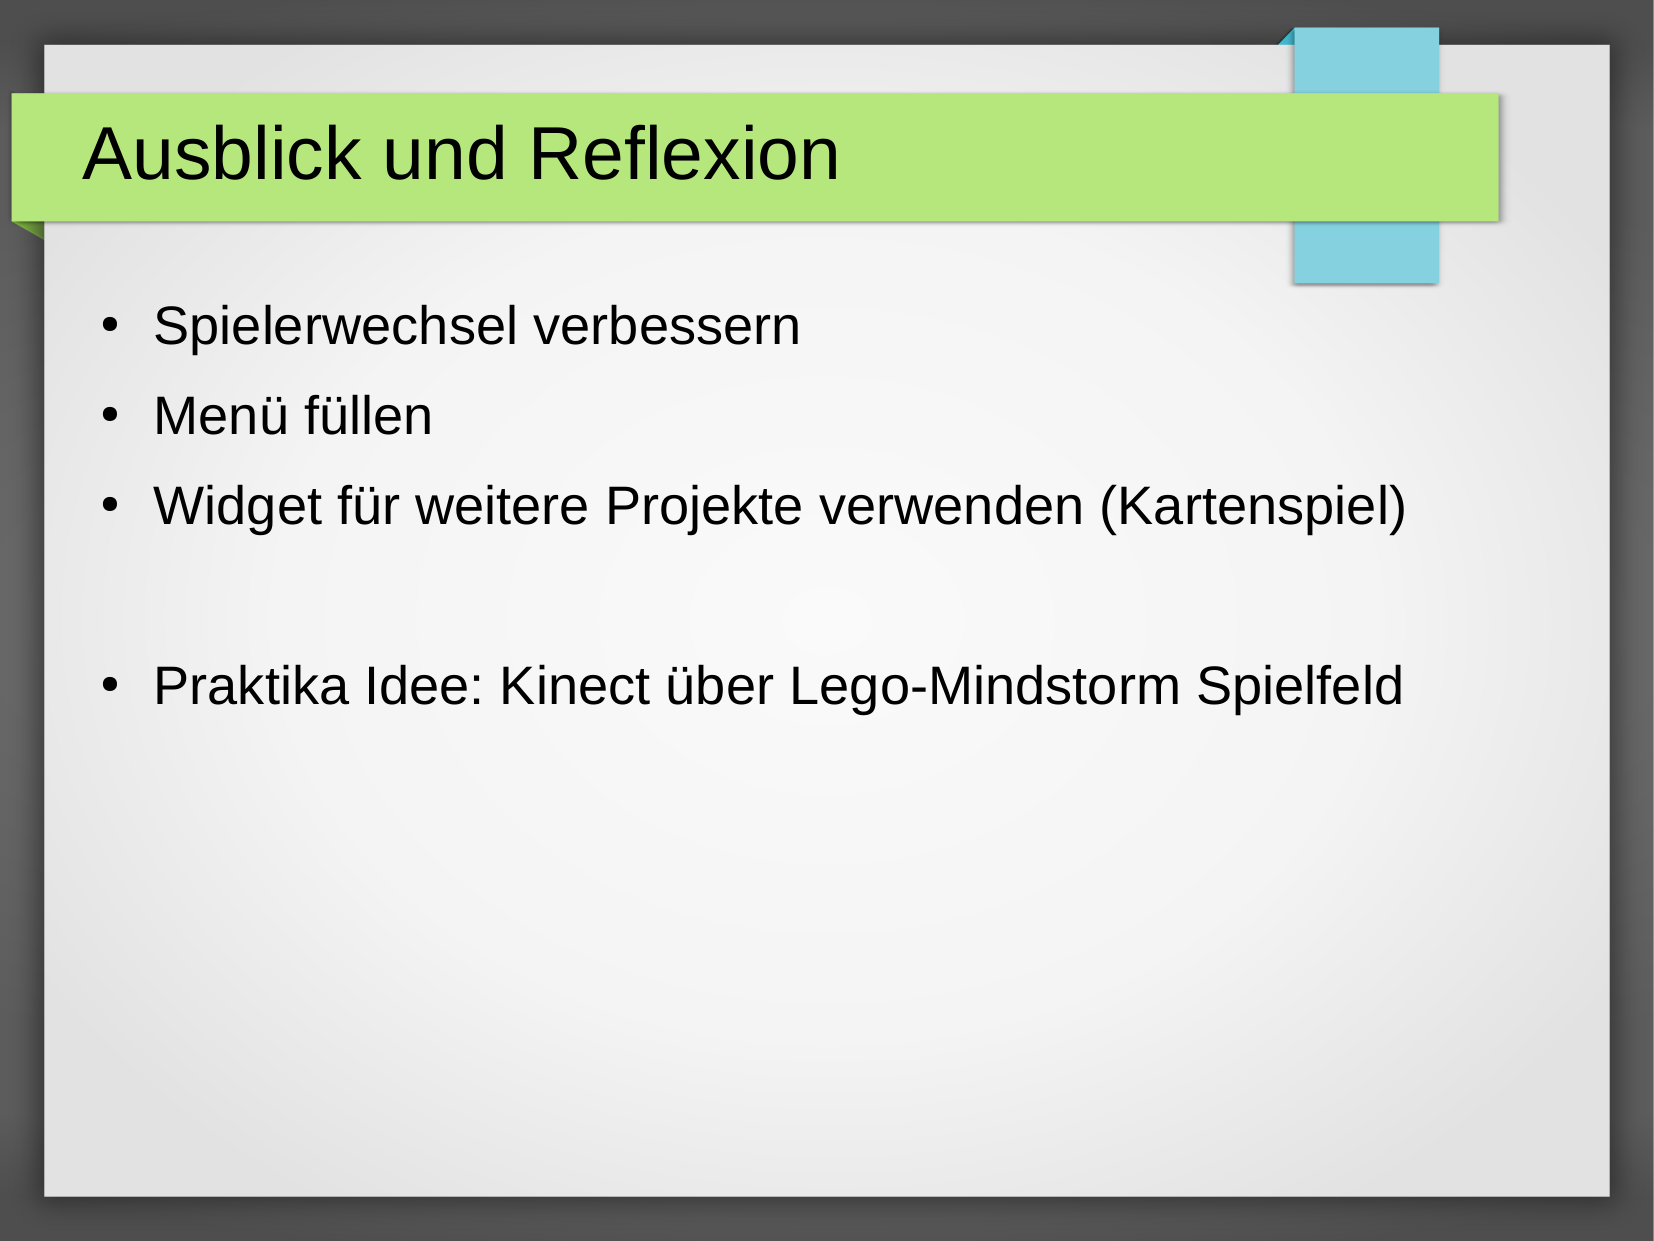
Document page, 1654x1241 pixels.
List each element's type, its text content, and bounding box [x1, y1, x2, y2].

title Ausblick und Reflexion [82, 94, 1264, 213]
list Spielerwechsel verbessern Menü füllen Widget für weitere Projekte verwenden (Kartenspiel) Praktika Idee: Kinect über Lego-Mindstorm Spielfeld [82, 295, 1571, 1015]
picture [0, 0, 1654, 1241]
